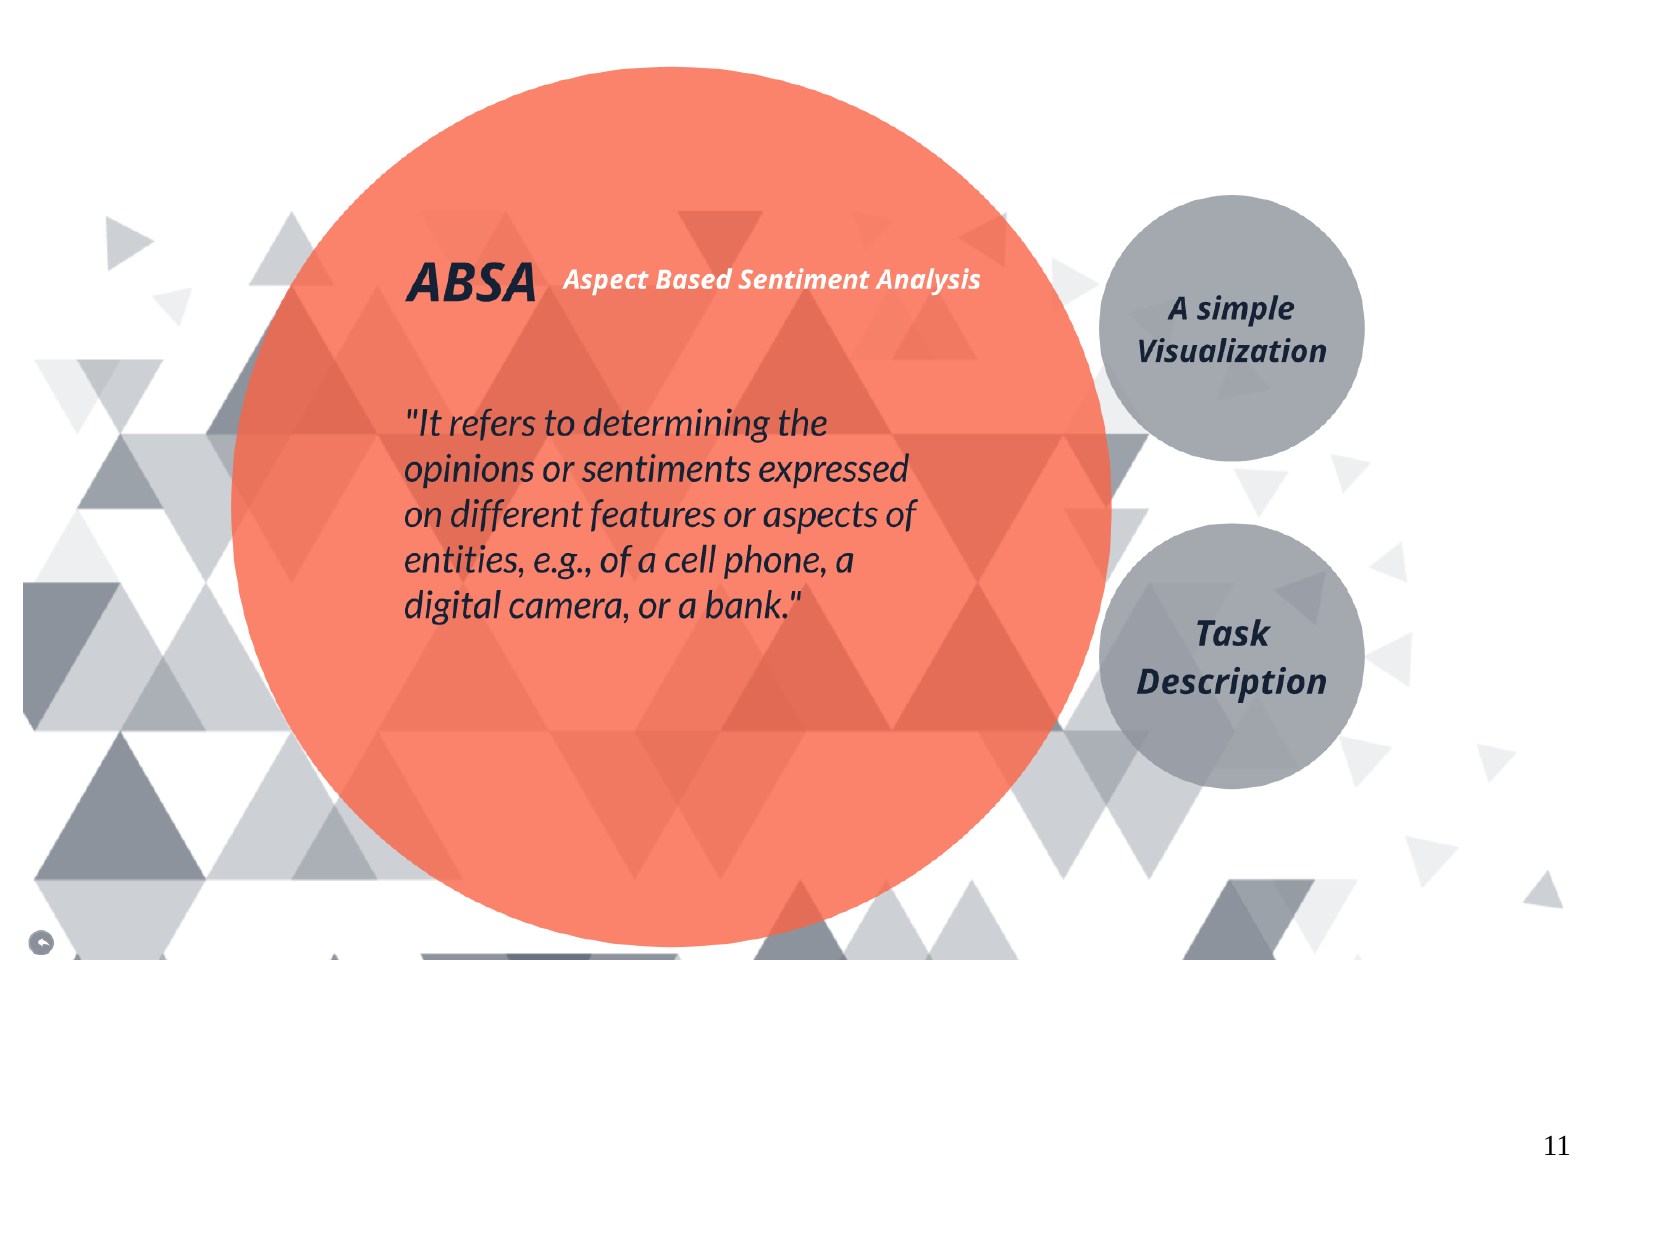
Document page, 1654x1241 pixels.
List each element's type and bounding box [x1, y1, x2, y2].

picture [23, 53, 1636, 960]
